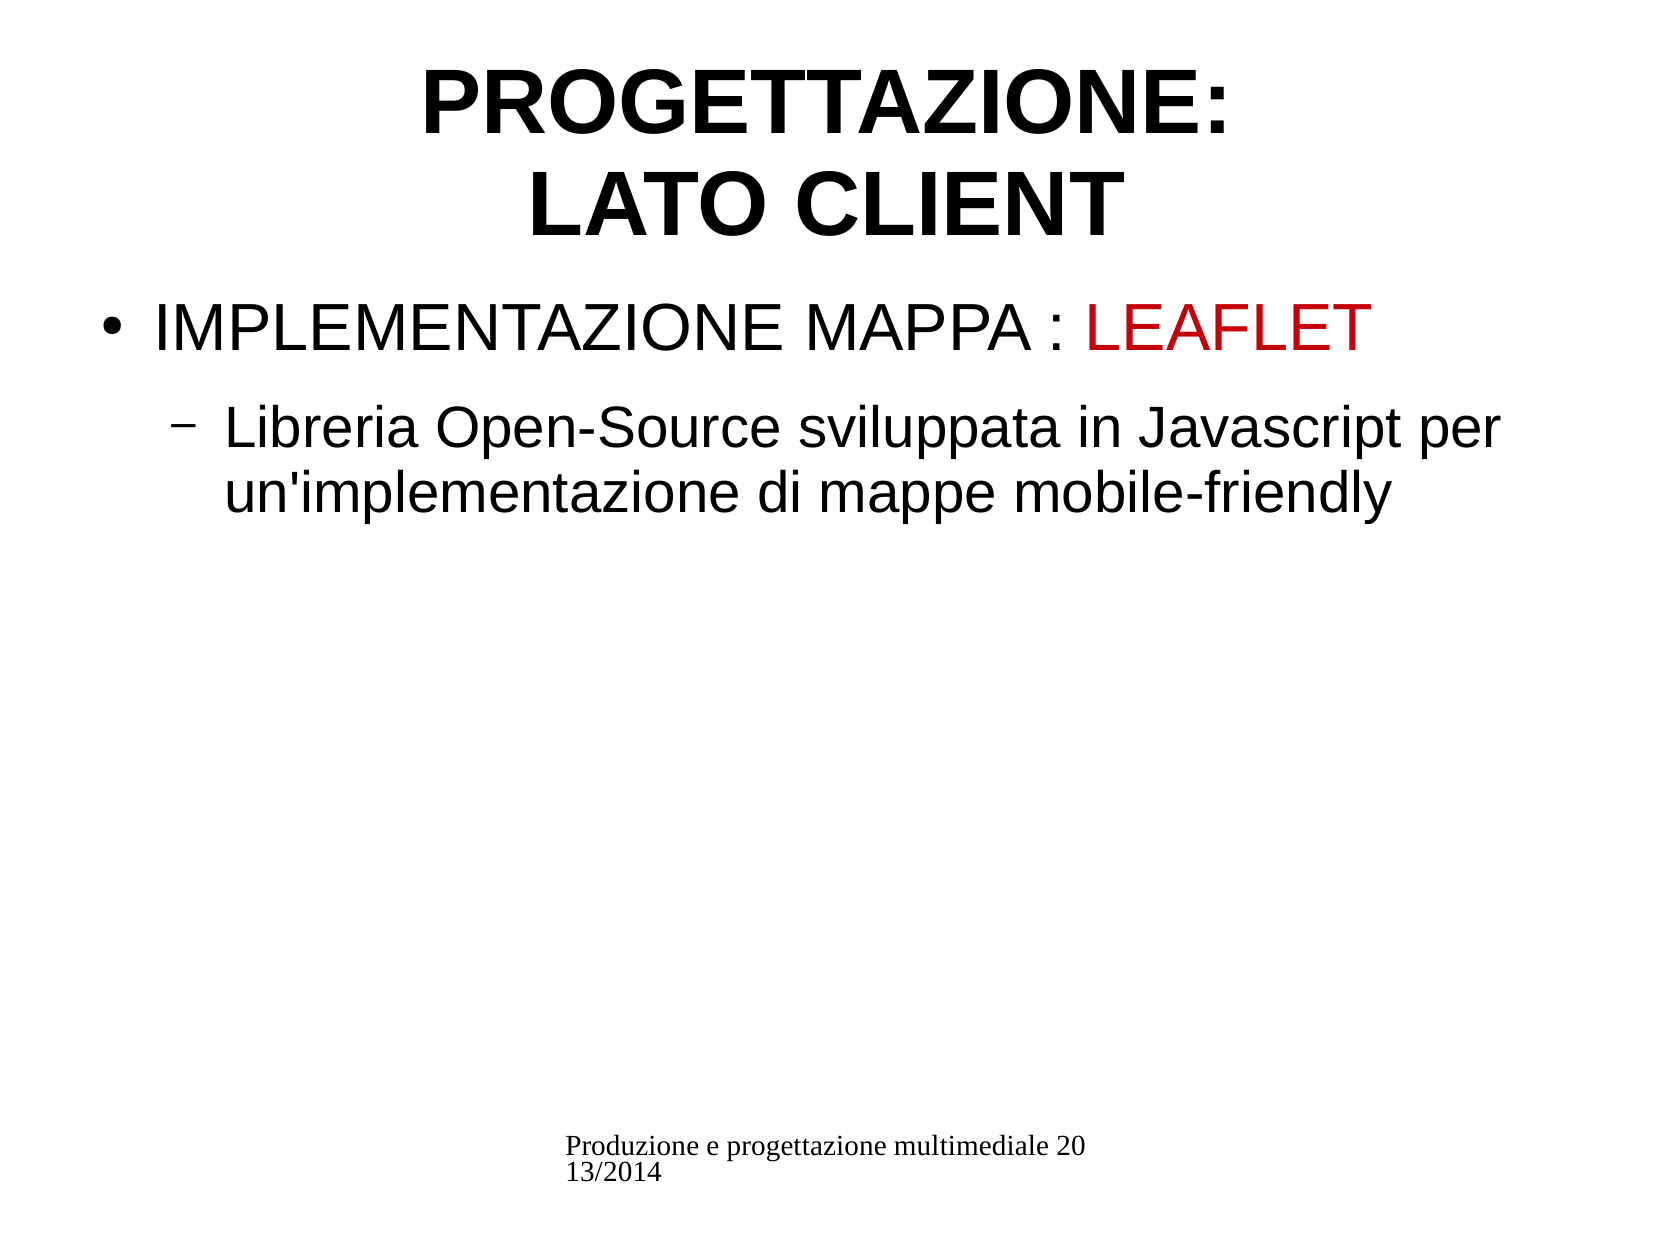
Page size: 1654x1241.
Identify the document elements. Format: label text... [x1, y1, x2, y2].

list IMPLEMENTAZIONE MAPPA : LEAFLET Libreria Open-Source sviluppata in Javascript per un'implementazione di mappe mobile-friendly [82, 290, 1571, 821]
title PROGETTAZIONE: LATO CLIENT [82, 49, 1571, 257]
